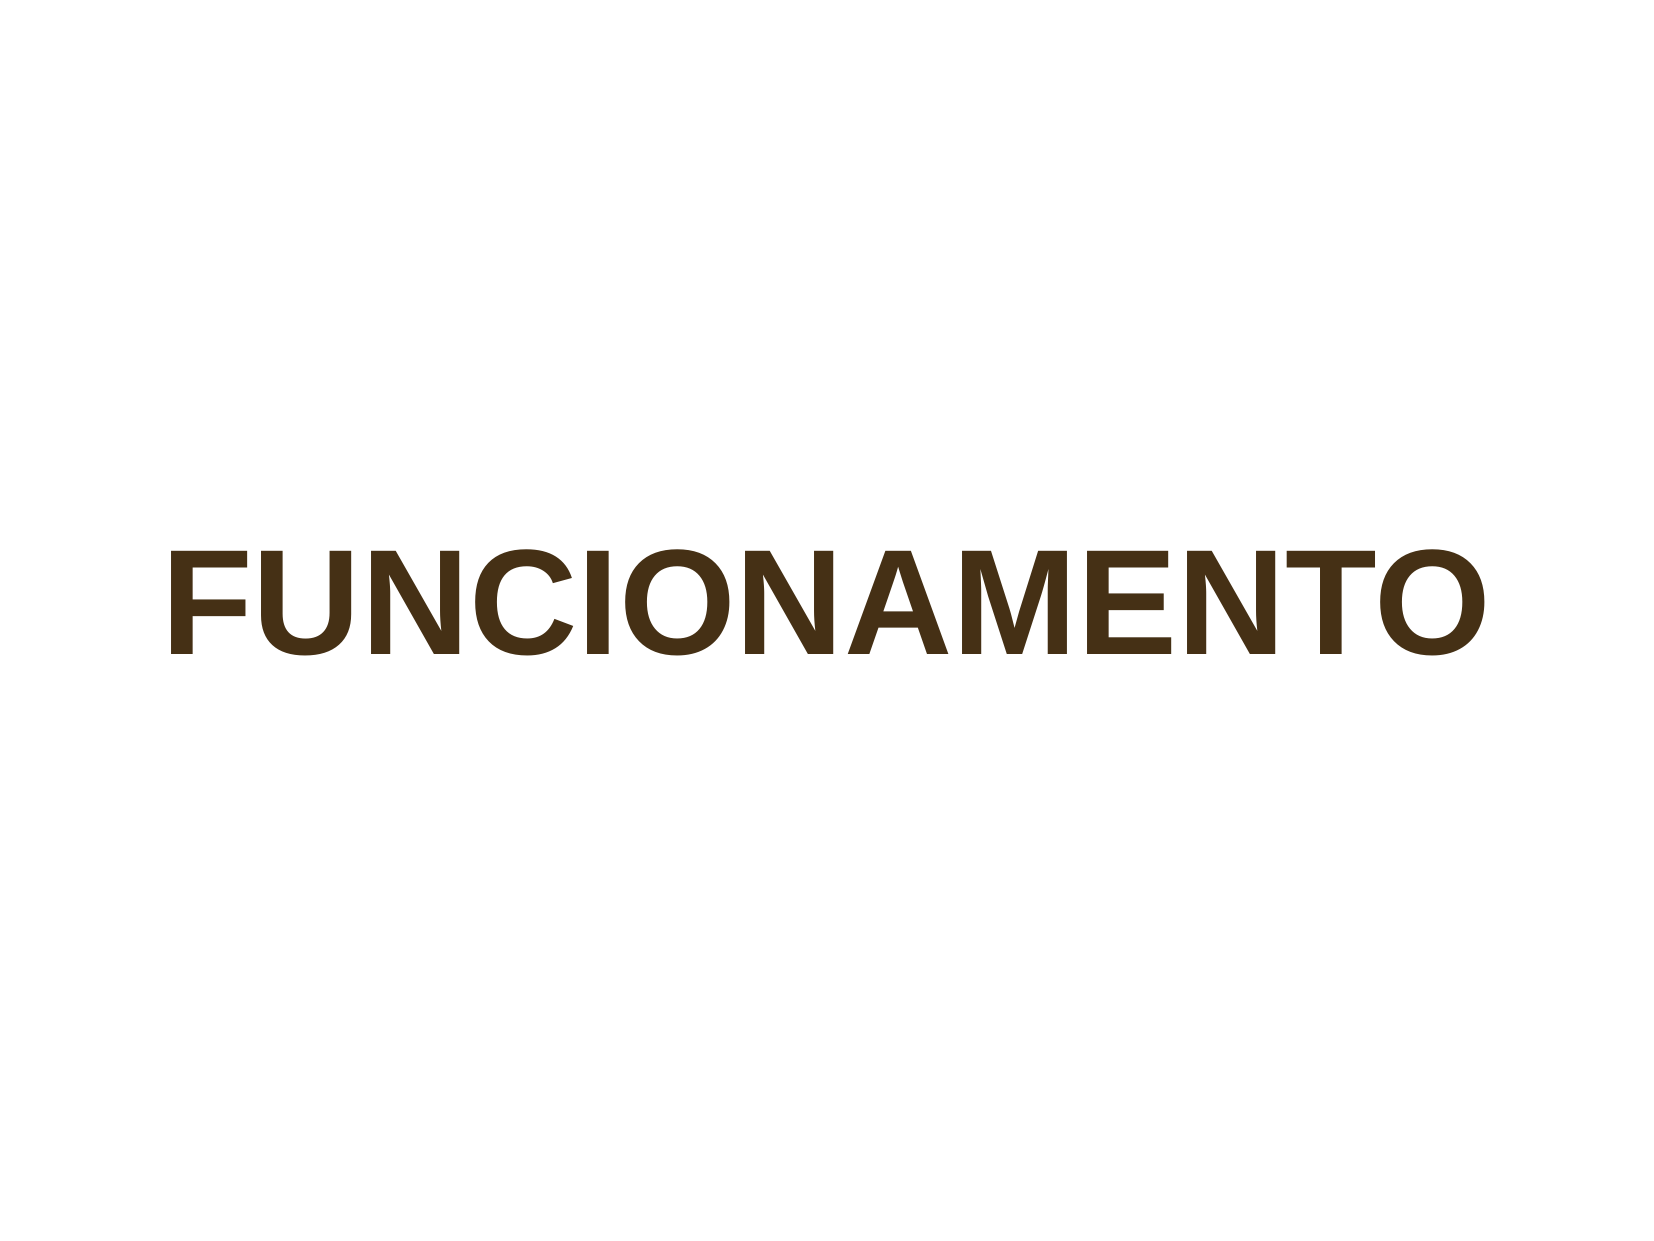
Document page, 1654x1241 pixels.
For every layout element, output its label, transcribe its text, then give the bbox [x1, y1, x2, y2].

title FUNCIONAMENTO [82, 49, 1571, 1156]
